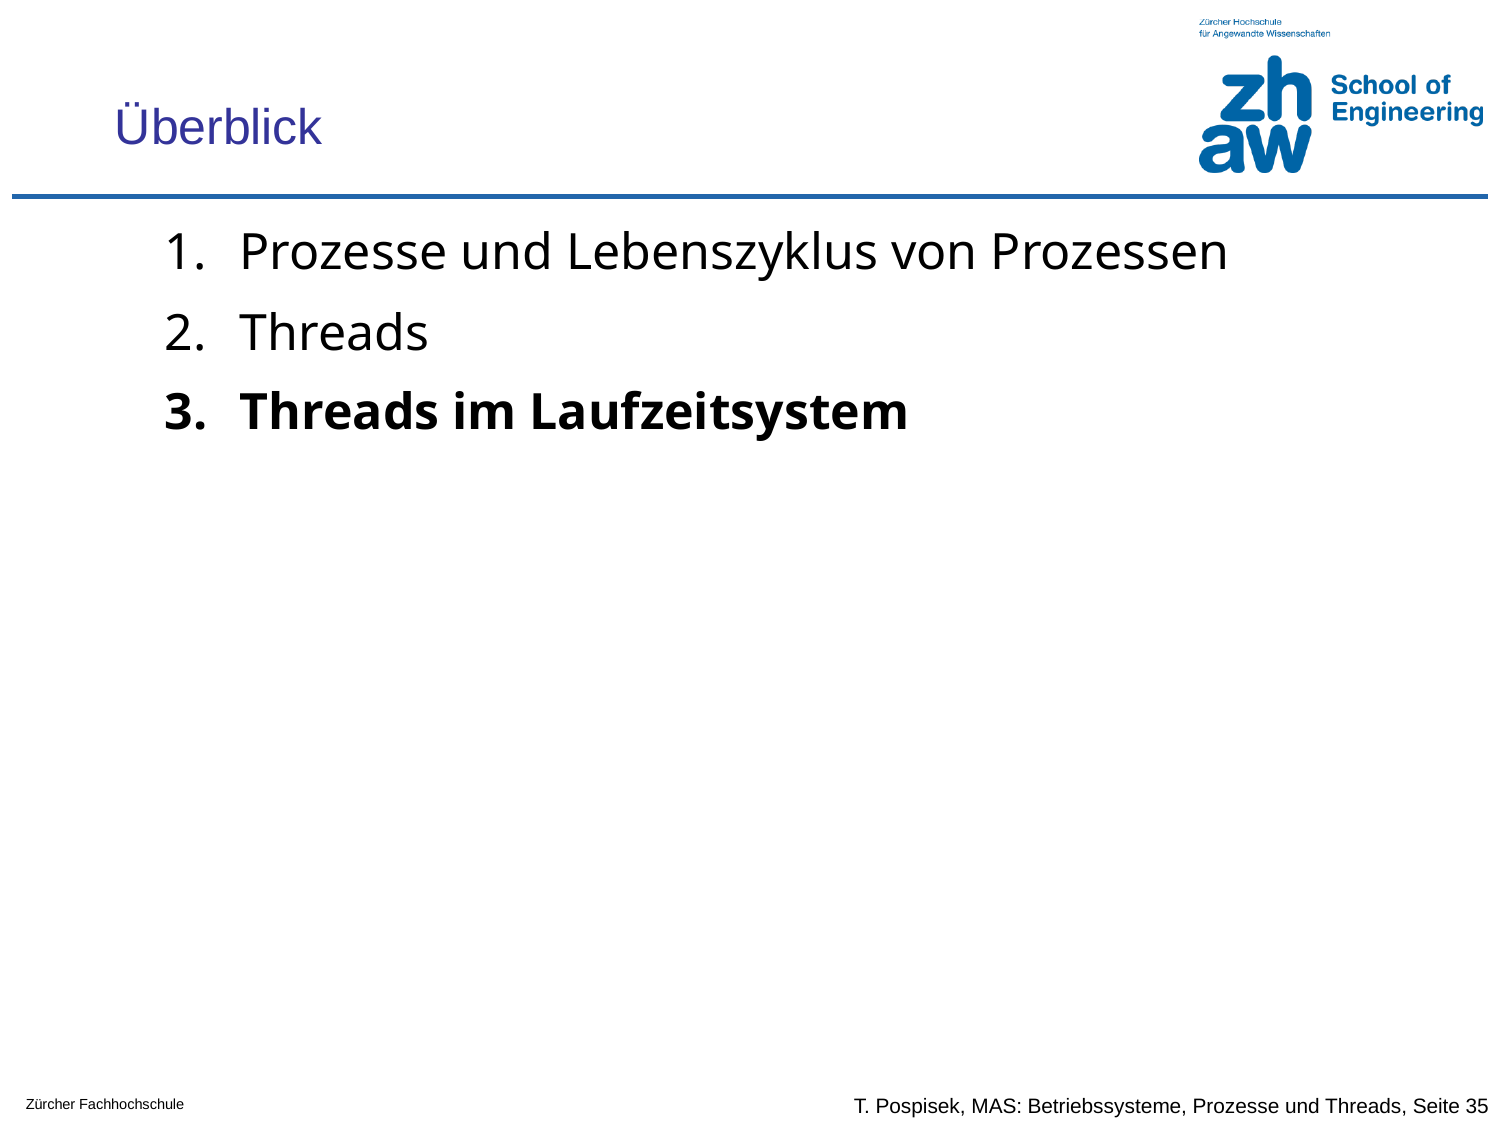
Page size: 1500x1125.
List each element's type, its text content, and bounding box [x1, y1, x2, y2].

text_box Prozesse und Lebenszyklus von Prozessen Threads Threads im Laufzeitsystem [149, 212, 1363, 988]
title Überblick [99, 50, 1379, 163]
picture [1199, 19, 1483, 173]
